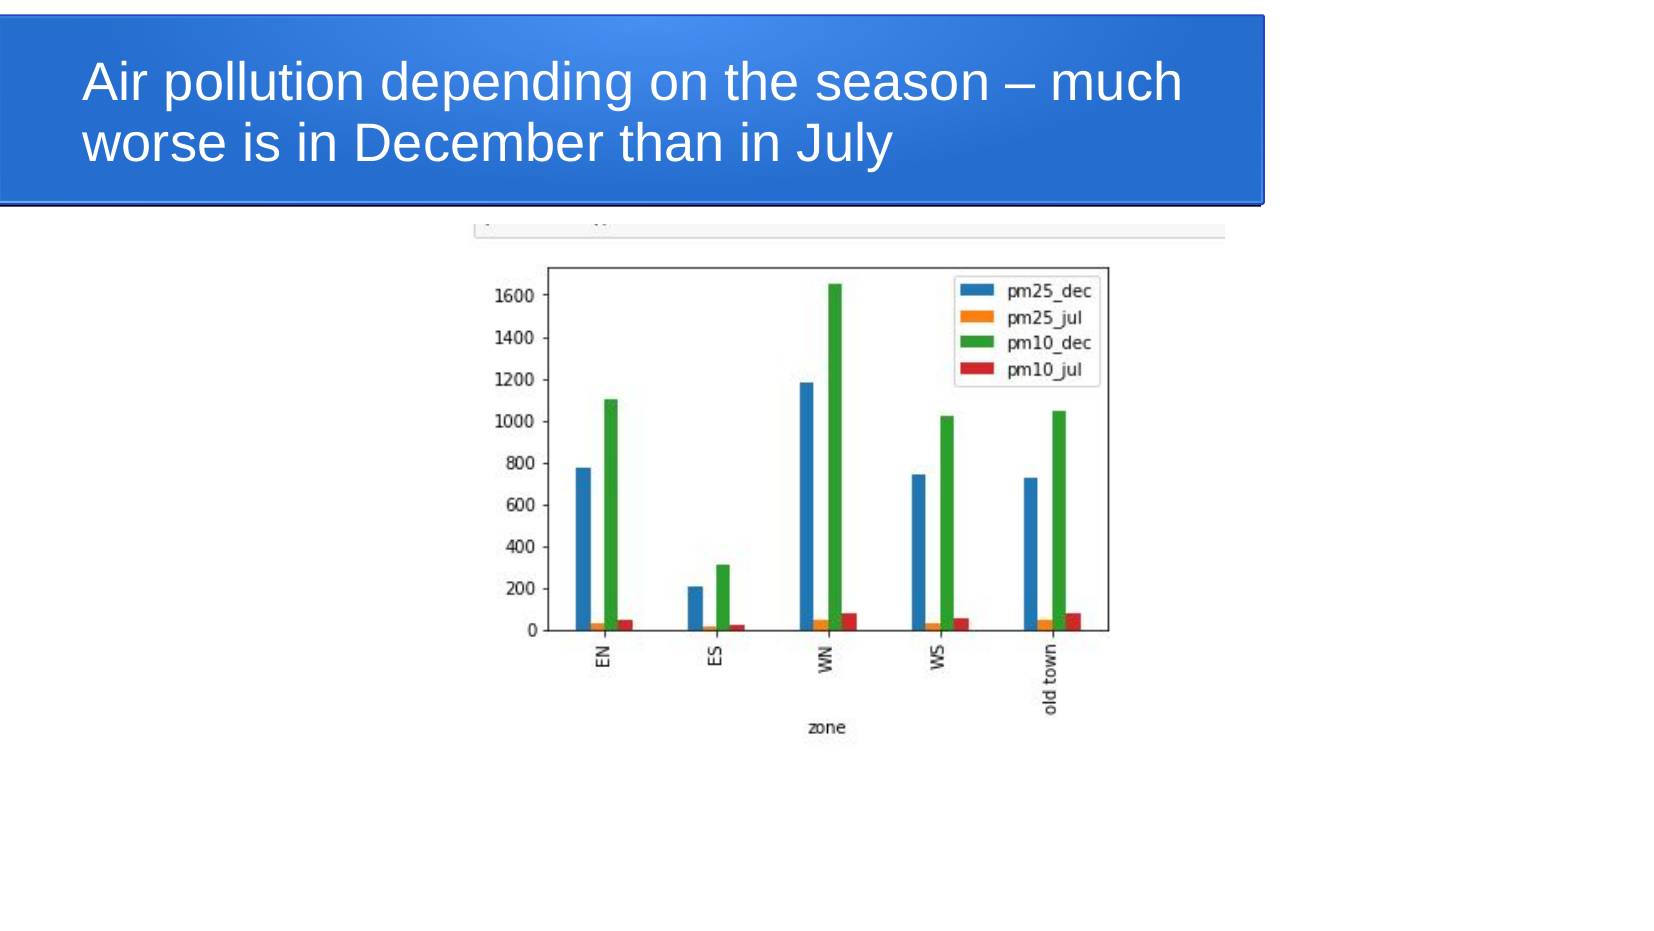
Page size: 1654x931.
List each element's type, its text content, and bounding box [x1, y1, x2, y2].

picture [429, 224, 1225, 764]
title Air pollution depending on the season – much worse is in December than in July [82, 35, 1235, 189]
